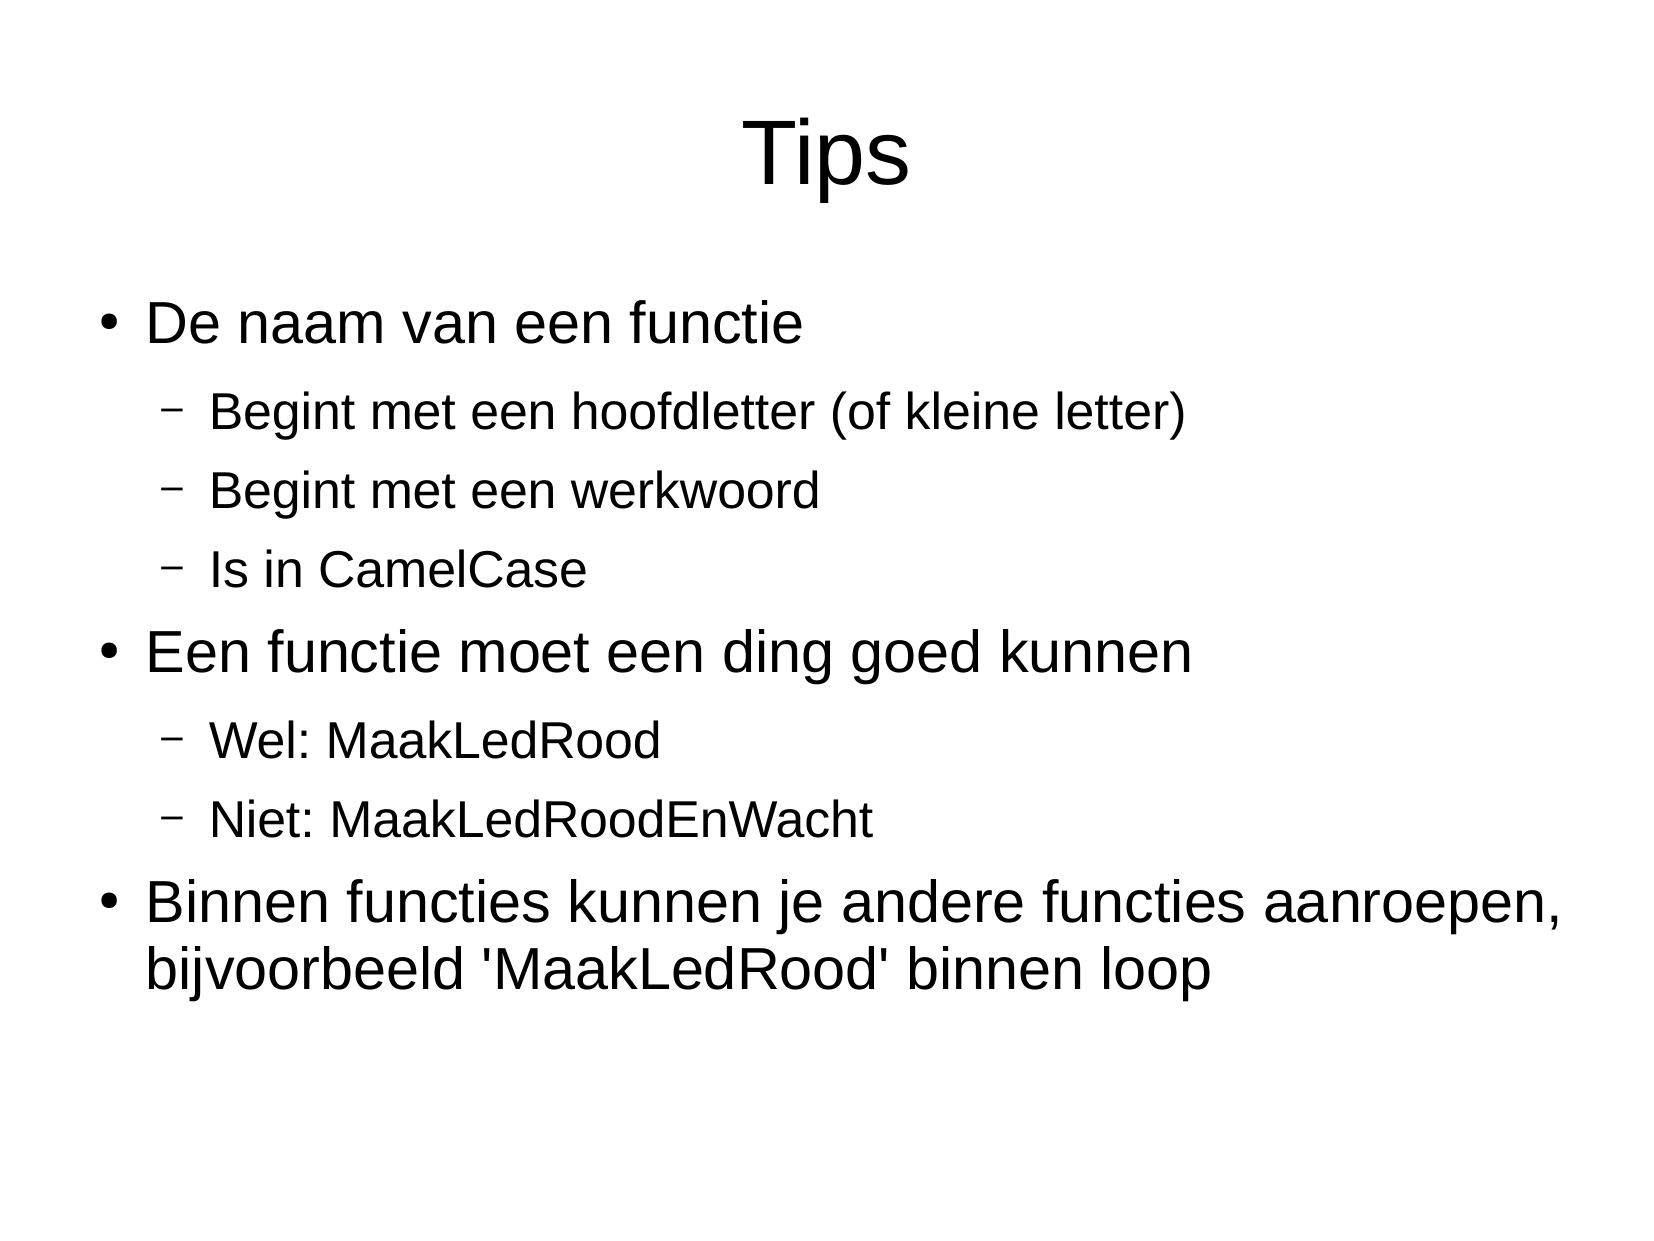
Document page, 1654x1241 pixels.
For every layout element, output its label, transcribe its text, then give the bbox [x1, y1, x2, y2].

list De naam van een functie Begint met een hoofdletter (of kleine letter) Begint met een werkwoord Is in CamelCase Een functie moet een ding goed kunnen Wel: MaakLedRood Niet: MaakLedRoodEnWacht Binnen functies kunnen je andere functies aanroepen, bijvoorbeeld 'MaakLedRood' binnen loop [82, 290, 1571, 1010]
title Tips [82, 49, 1571, 257]
